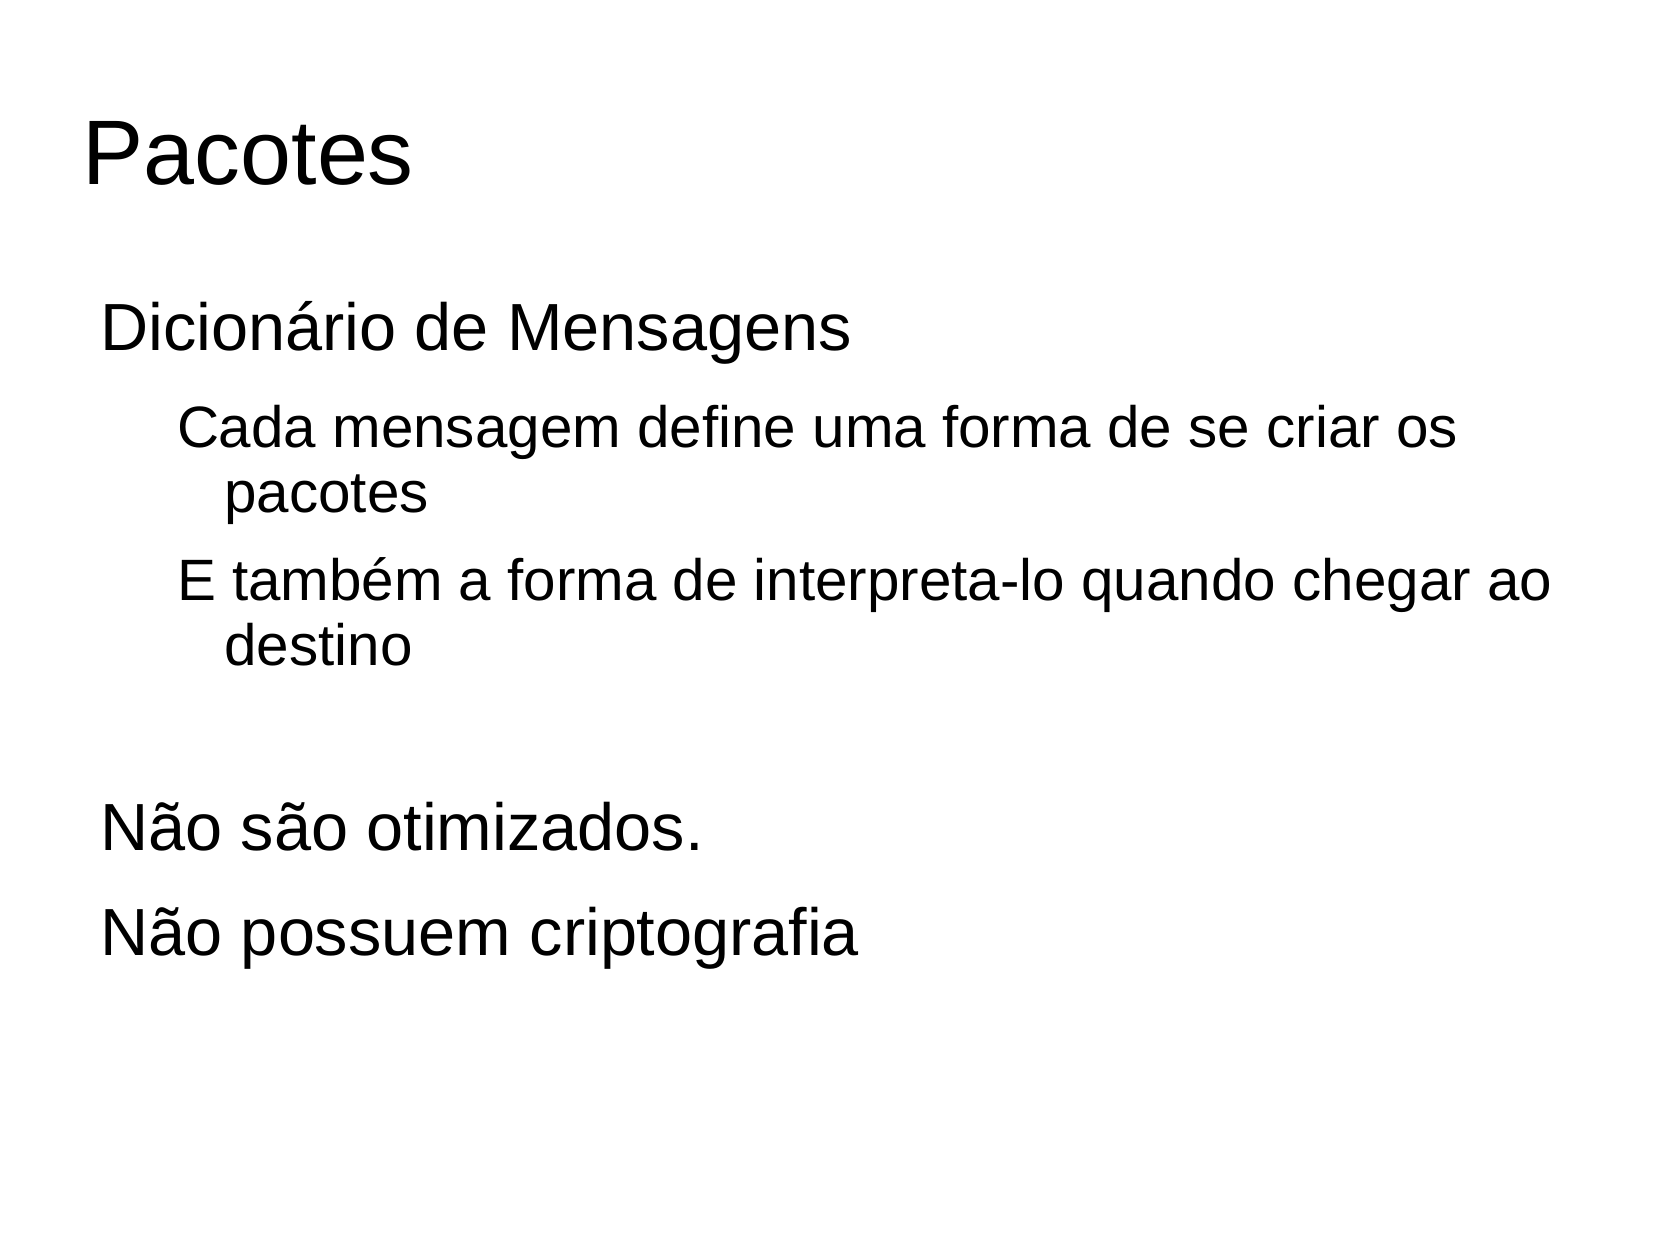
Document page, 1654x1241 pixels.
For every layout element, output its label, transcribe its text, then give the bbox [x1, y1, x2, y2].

list Dicionário de Mensagens Cada mensagem define uma forma de se criar os pacotes E também a forma de interpreta-lo quando chegar ao destino Não são otimizados. Não possuem criptografia [82, 290, 1571, 1094]
title Pacotes [82, 56, 1571, 250]
